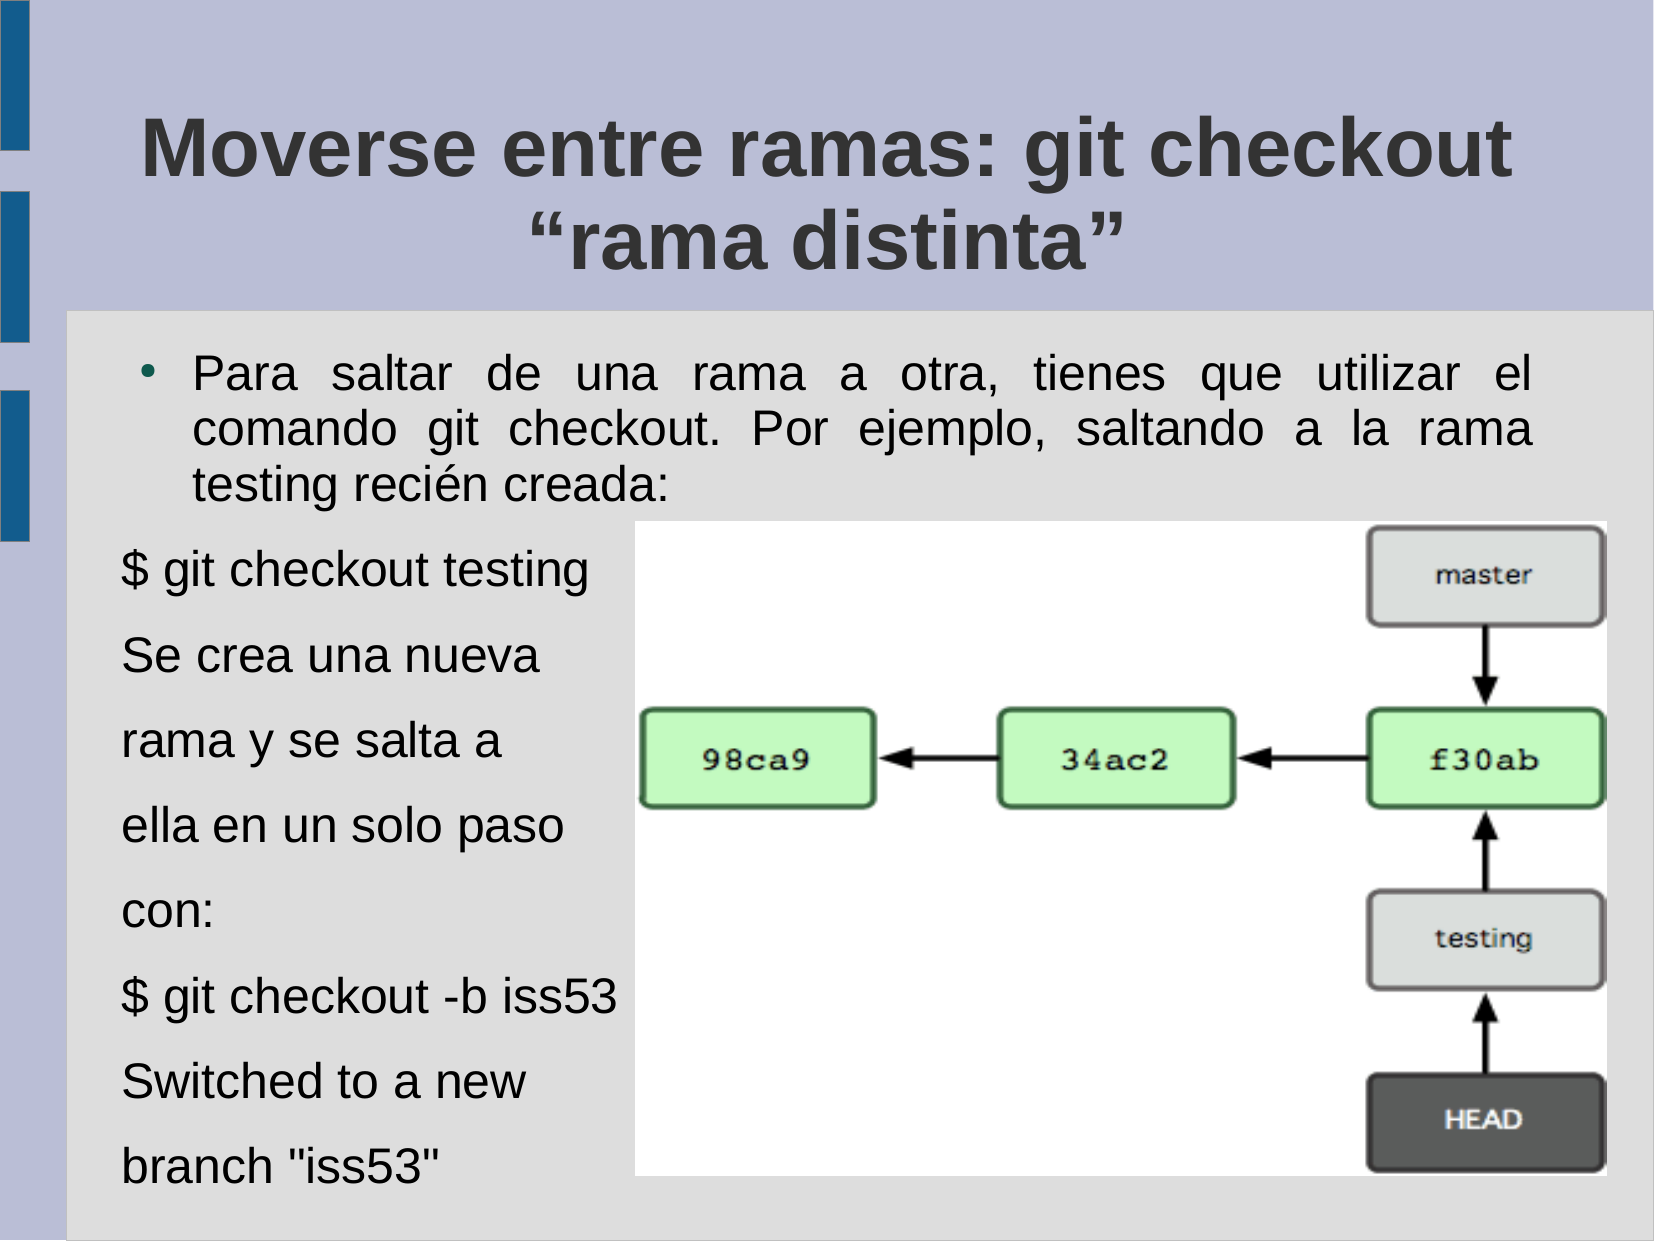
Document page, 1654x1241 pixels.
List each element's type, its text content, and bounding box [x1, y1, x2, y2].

title Moverse entre ramas: git checkout “rama distinta” [121, 91, 1534, 299]
list Para saltar de una rama a otra, tienes que utilizar el comando git checkout. Por ejemplo, saltando a la rama testing recién creada: $ git checkout testing Se crea una nueva rama y se salta a ella en un solo paso con: $ git checkout -b iss53 Switched to a new branch "iss53" [121, 344, 1534, 1195]
picture [635, 521, 1607, 1176]
